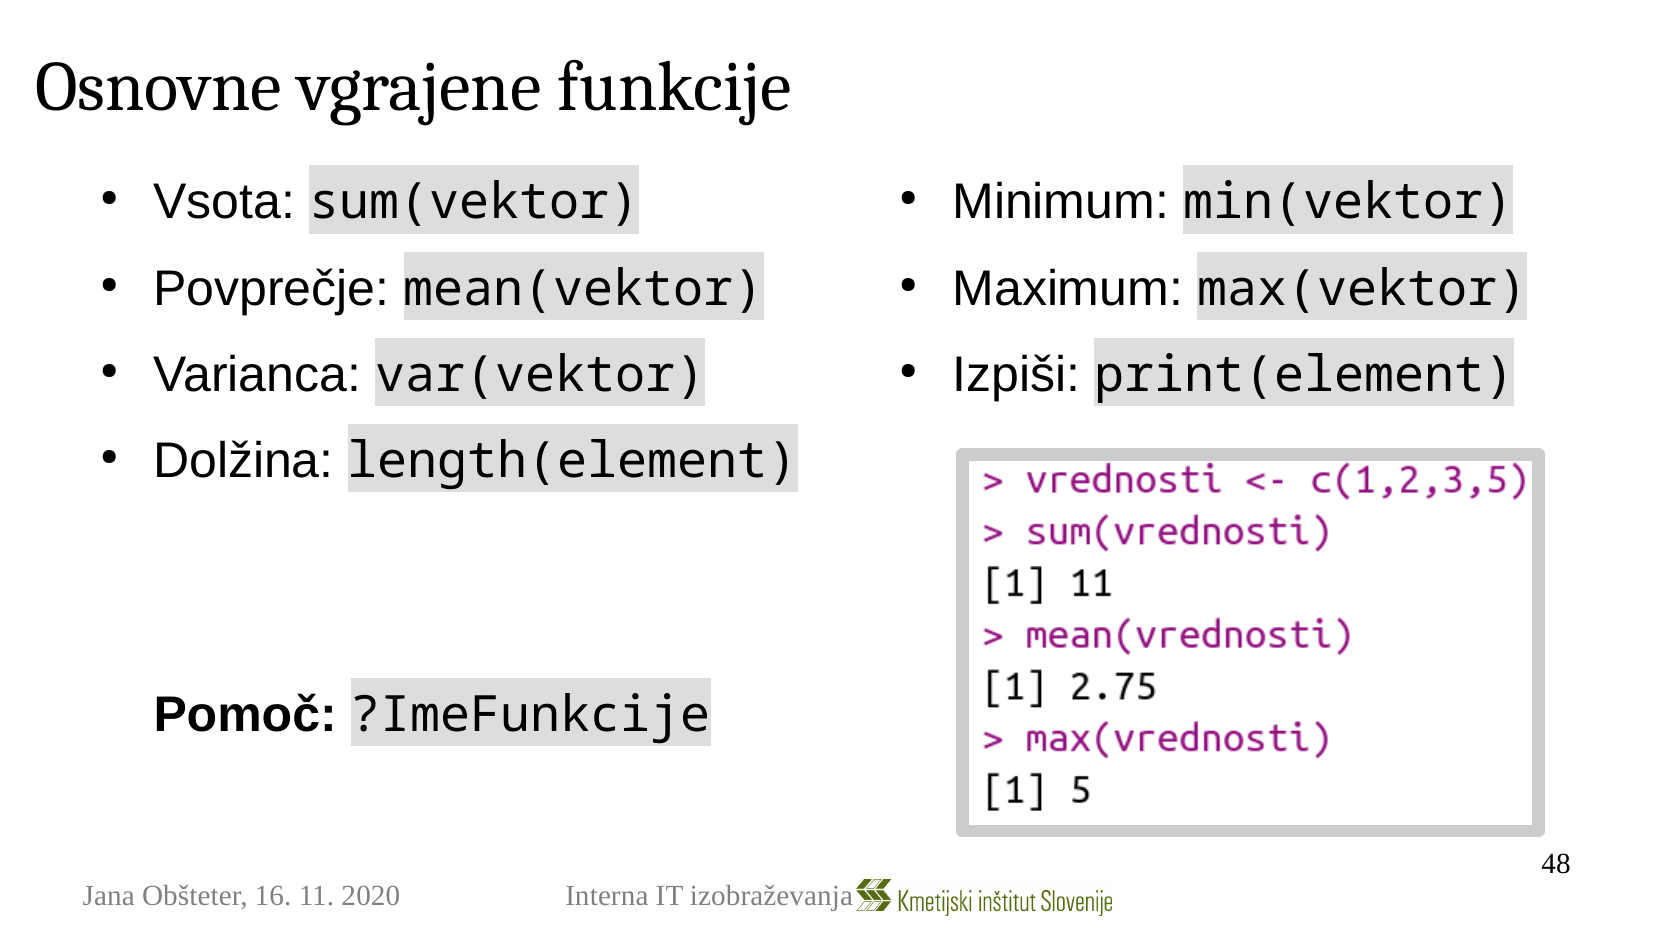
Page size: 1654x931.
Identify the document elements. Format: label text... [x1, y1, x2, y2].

list Vsota: sum(vektor) Povprečje: mean(vektor) Varianca: var(vektor) Dolžina: length(element) Pomoč: ?ImeFunkcije [82, 165, 844, 827]
title Osnovne vgrajene funkcije [35, 21, 1524, 154]
list Minimum: min(vektor) Maximum: max(vektor) Izpiši: print(element) [881, 165, 1643, 827]
picture [856, 879, 1112, 916]
picture [968, 460, 1533, 825]
